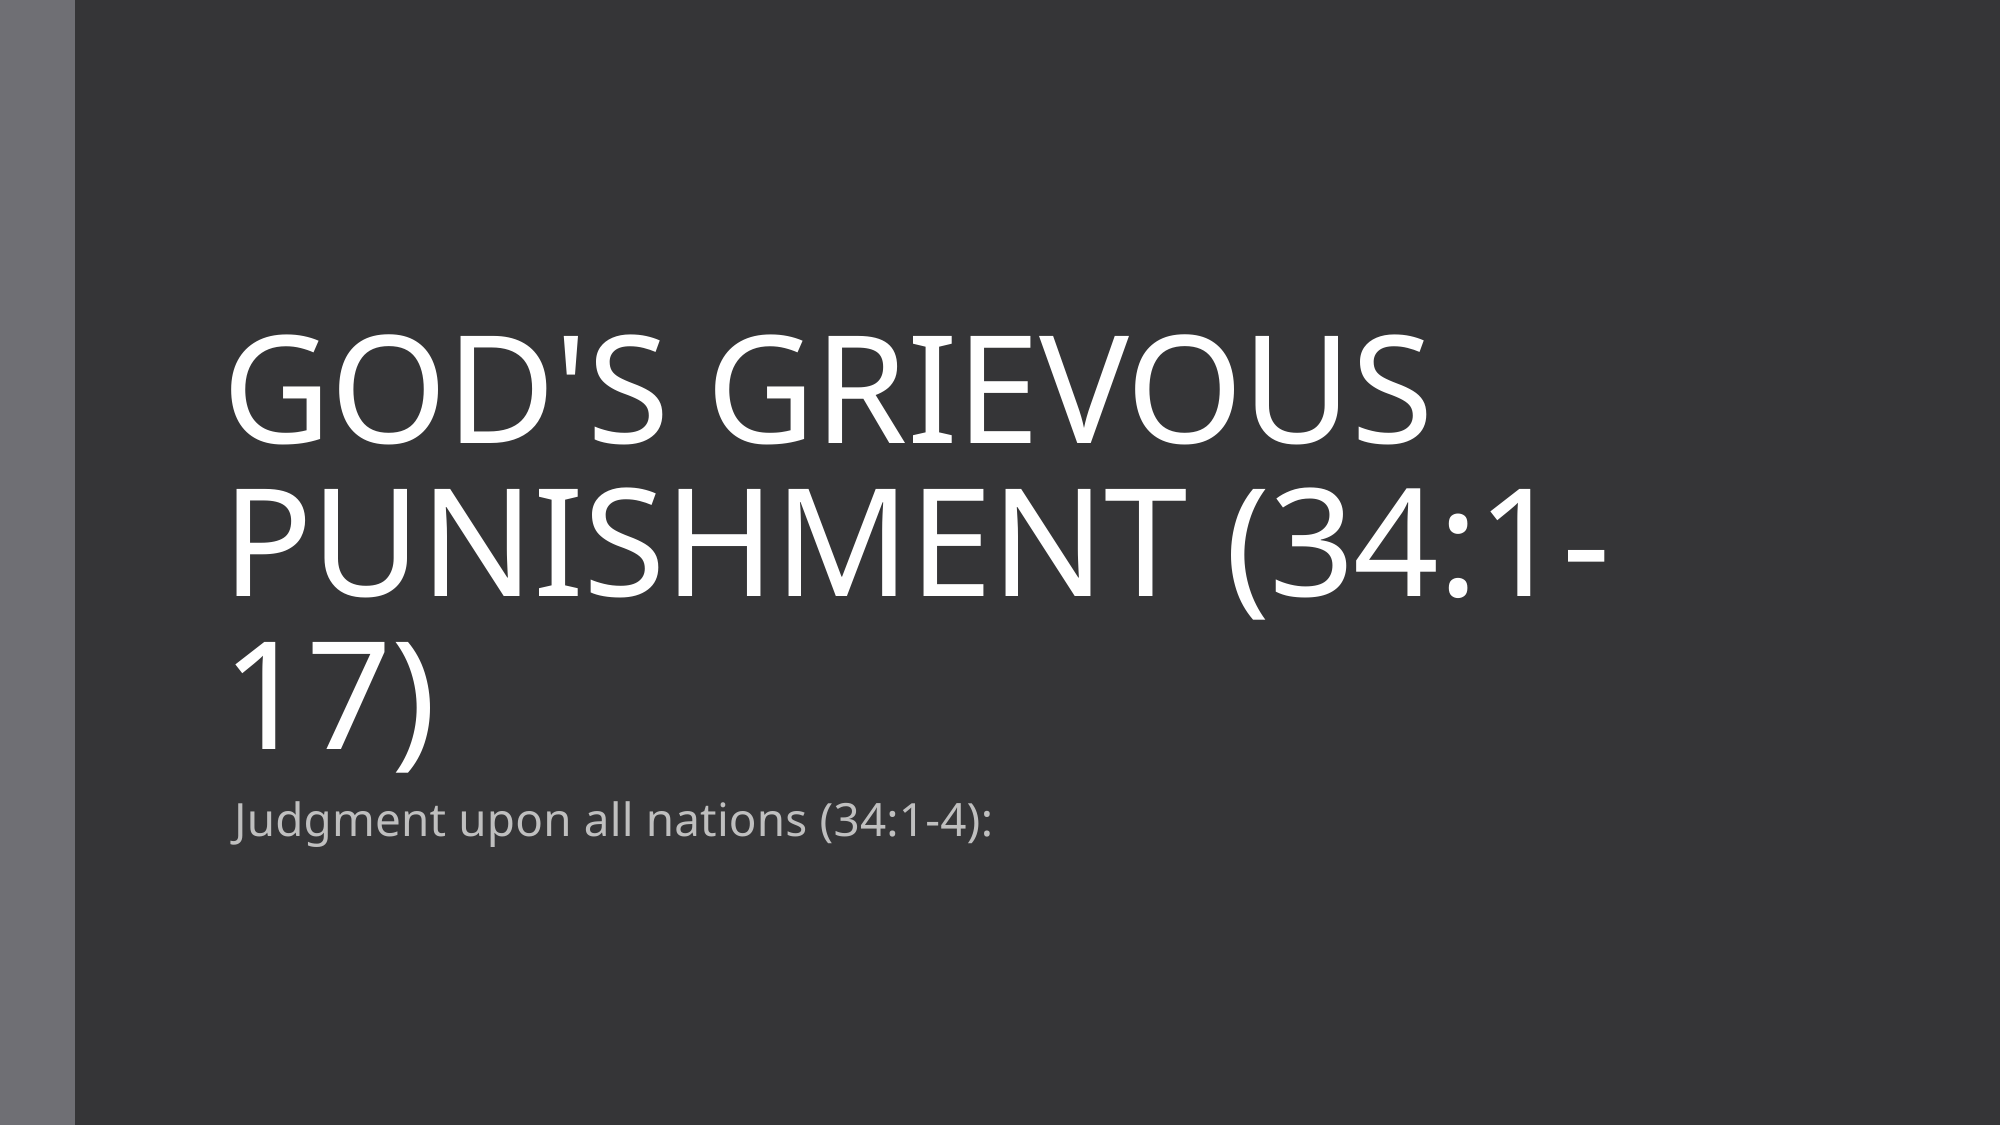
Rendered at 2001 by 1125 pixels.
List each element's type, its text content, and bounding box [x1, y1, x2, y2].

subtitle Judgment upon all nations (34:1-4): [206, 787, 1752, 1066]
title GOD'S GRIEVOUS PUNISHMENT (34:1-17) [206, 124, 1752, 787]
